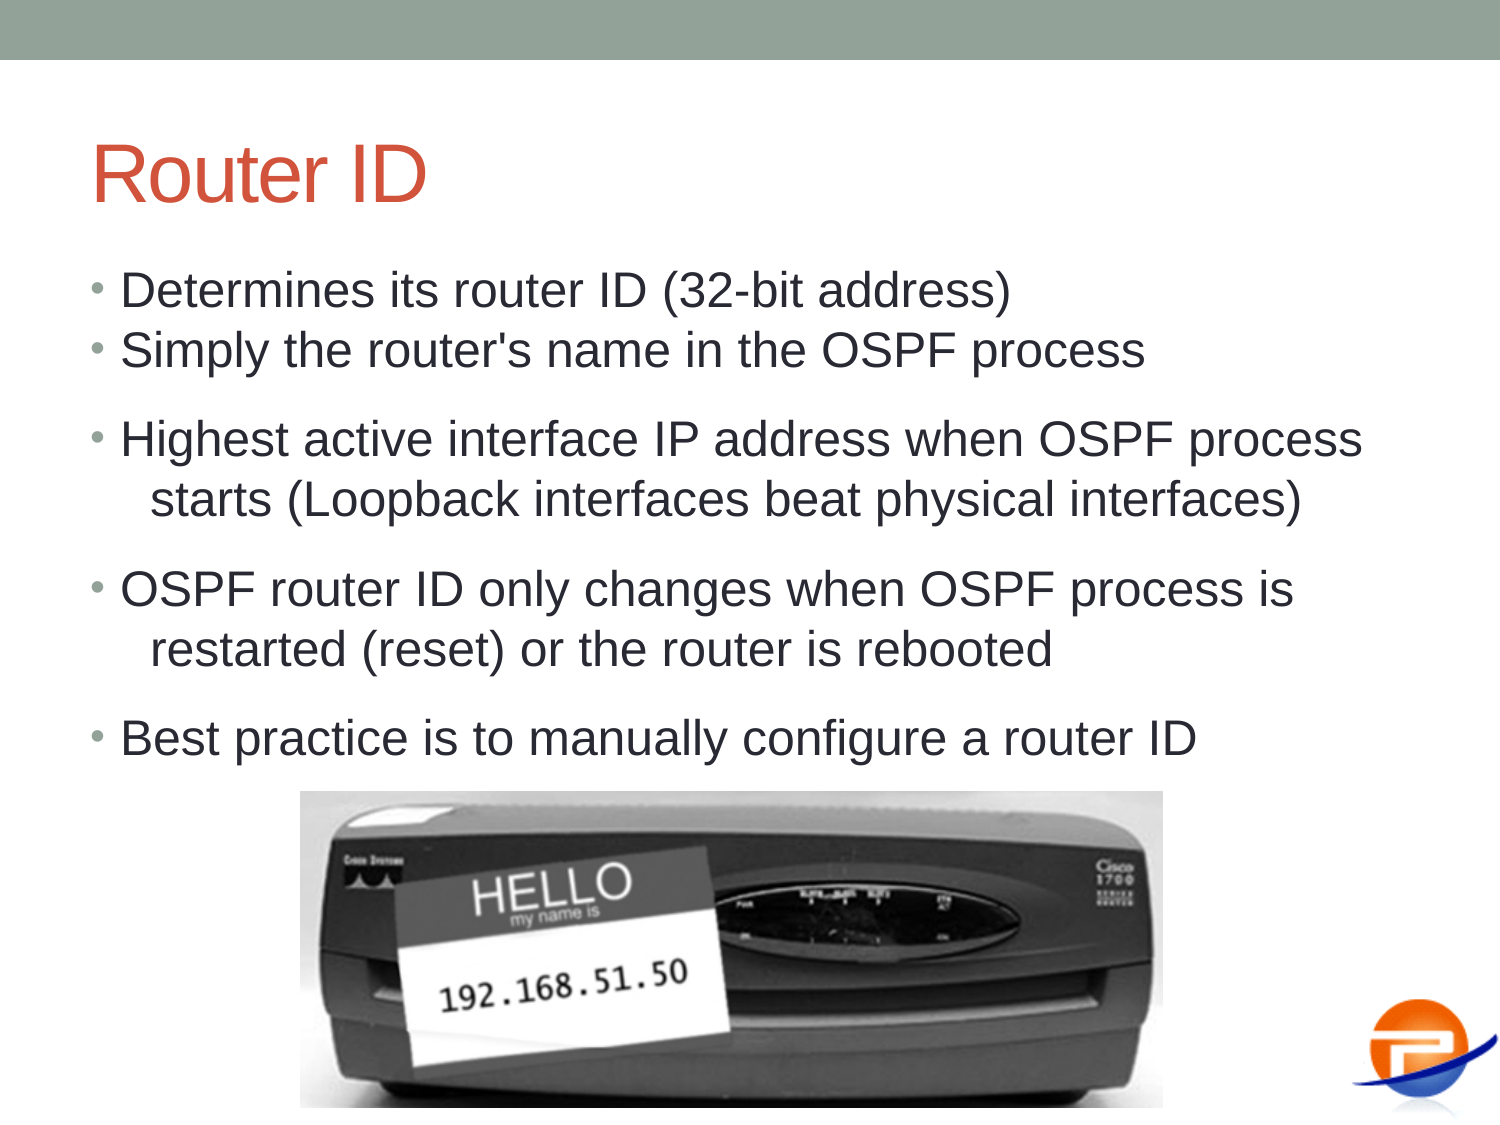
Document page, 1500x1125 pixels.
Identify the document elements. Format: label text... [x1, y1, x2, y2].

picture [300, 791, 1163, 1108]
list Determines its router ID (32-bit address) Simply the router's name in the OSPF process Highest active interface IP address when OSPF process starts (Loopback interfaces beat physical interfaces) OSPF router ID only changes when OSPF process is restarted (reset) or the router is rebooted Best practice is to manually configure a router ID [75, 249, 1426, 1051]
picture [1351, 998, 1500, 1125]
title Router ID [75, 87, 1426, 249]
